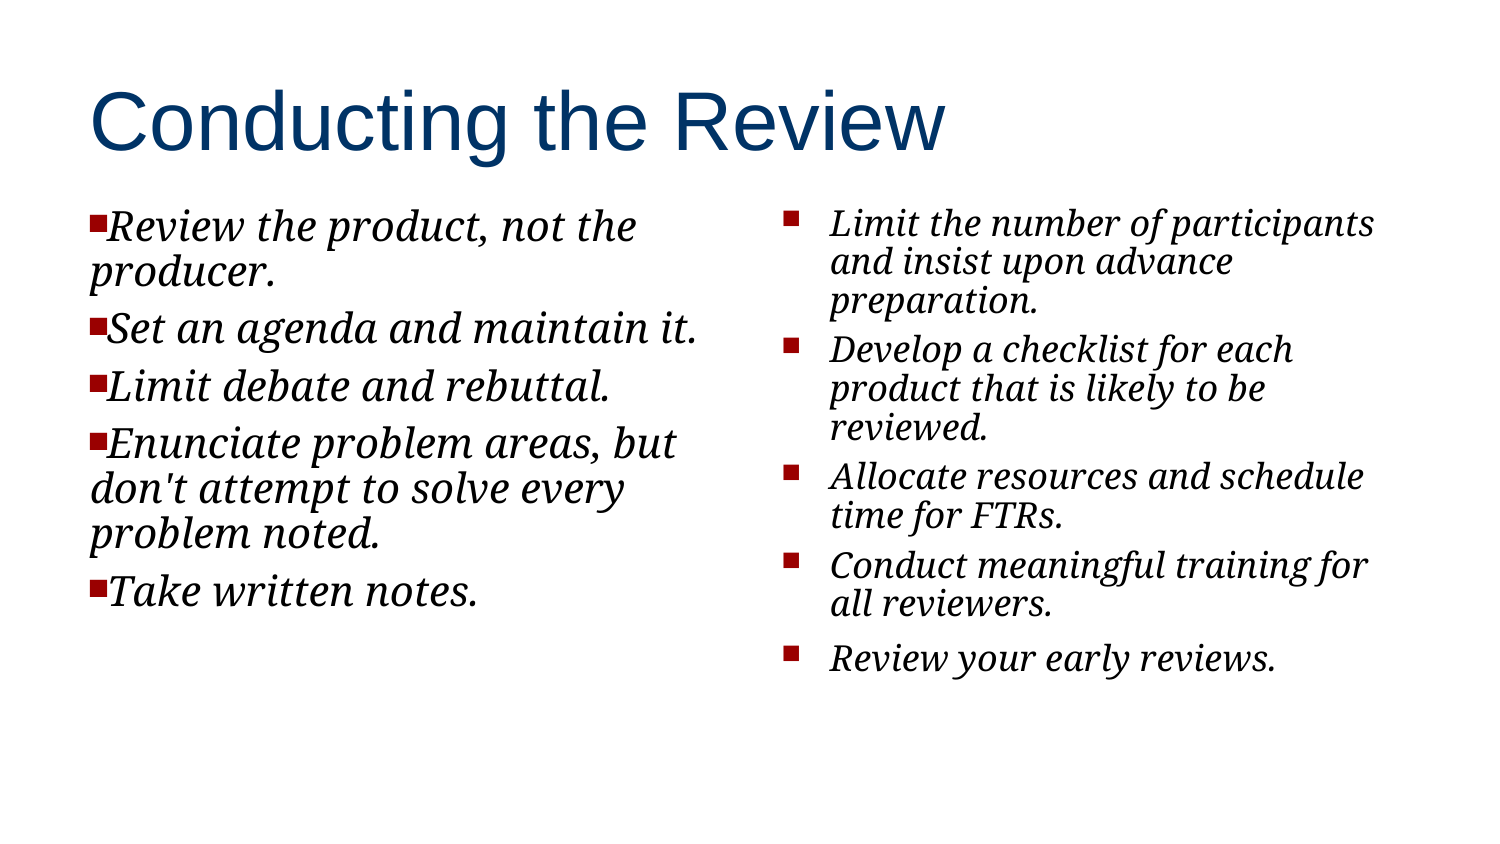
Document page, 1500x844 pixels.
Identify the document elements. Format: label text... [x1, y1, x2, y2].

list Review the product, not the producer. Set an agenda and maintain it. Limit debate and rebuttal. Enunciate problem areas, but don't attempt to solve every problem noted. Take written notes. [75, 197, 734, 687]
title Conducting the Review [75, 33, 1425, 175]
list Limit the number of participants and insist upon advance preparation. Develop a checklist for each product that is likely to be reviewed. Allocate resources and schedule time for FTRs. Conduct meaningful training for all reviewers. Review your early reviews. [766, 197, 1426, 687]
